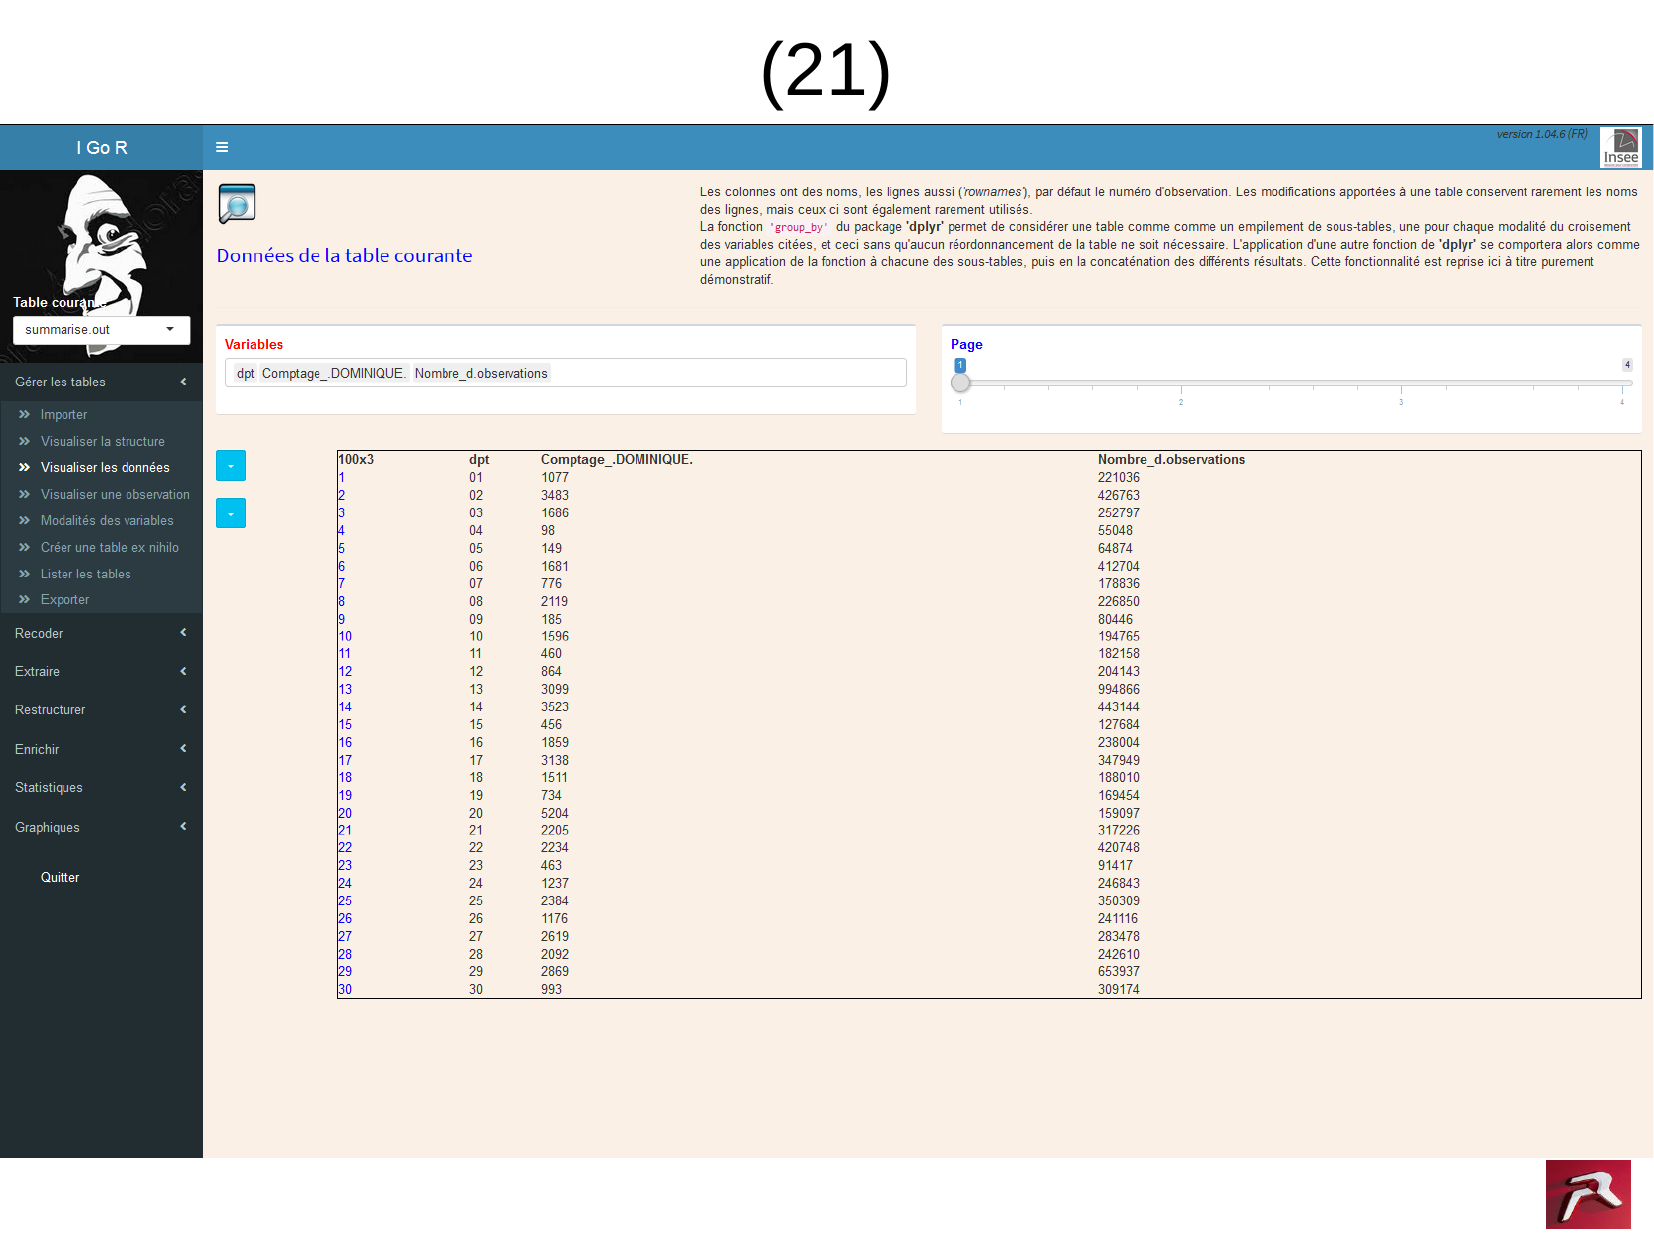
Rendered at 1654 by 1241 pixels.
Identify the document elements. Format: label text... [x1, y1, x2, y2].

picture [1546, 1160, 1631, 1229]
title (21) [82, 27, 1571, 112]
picture [0, 124, 1654, 1158]
